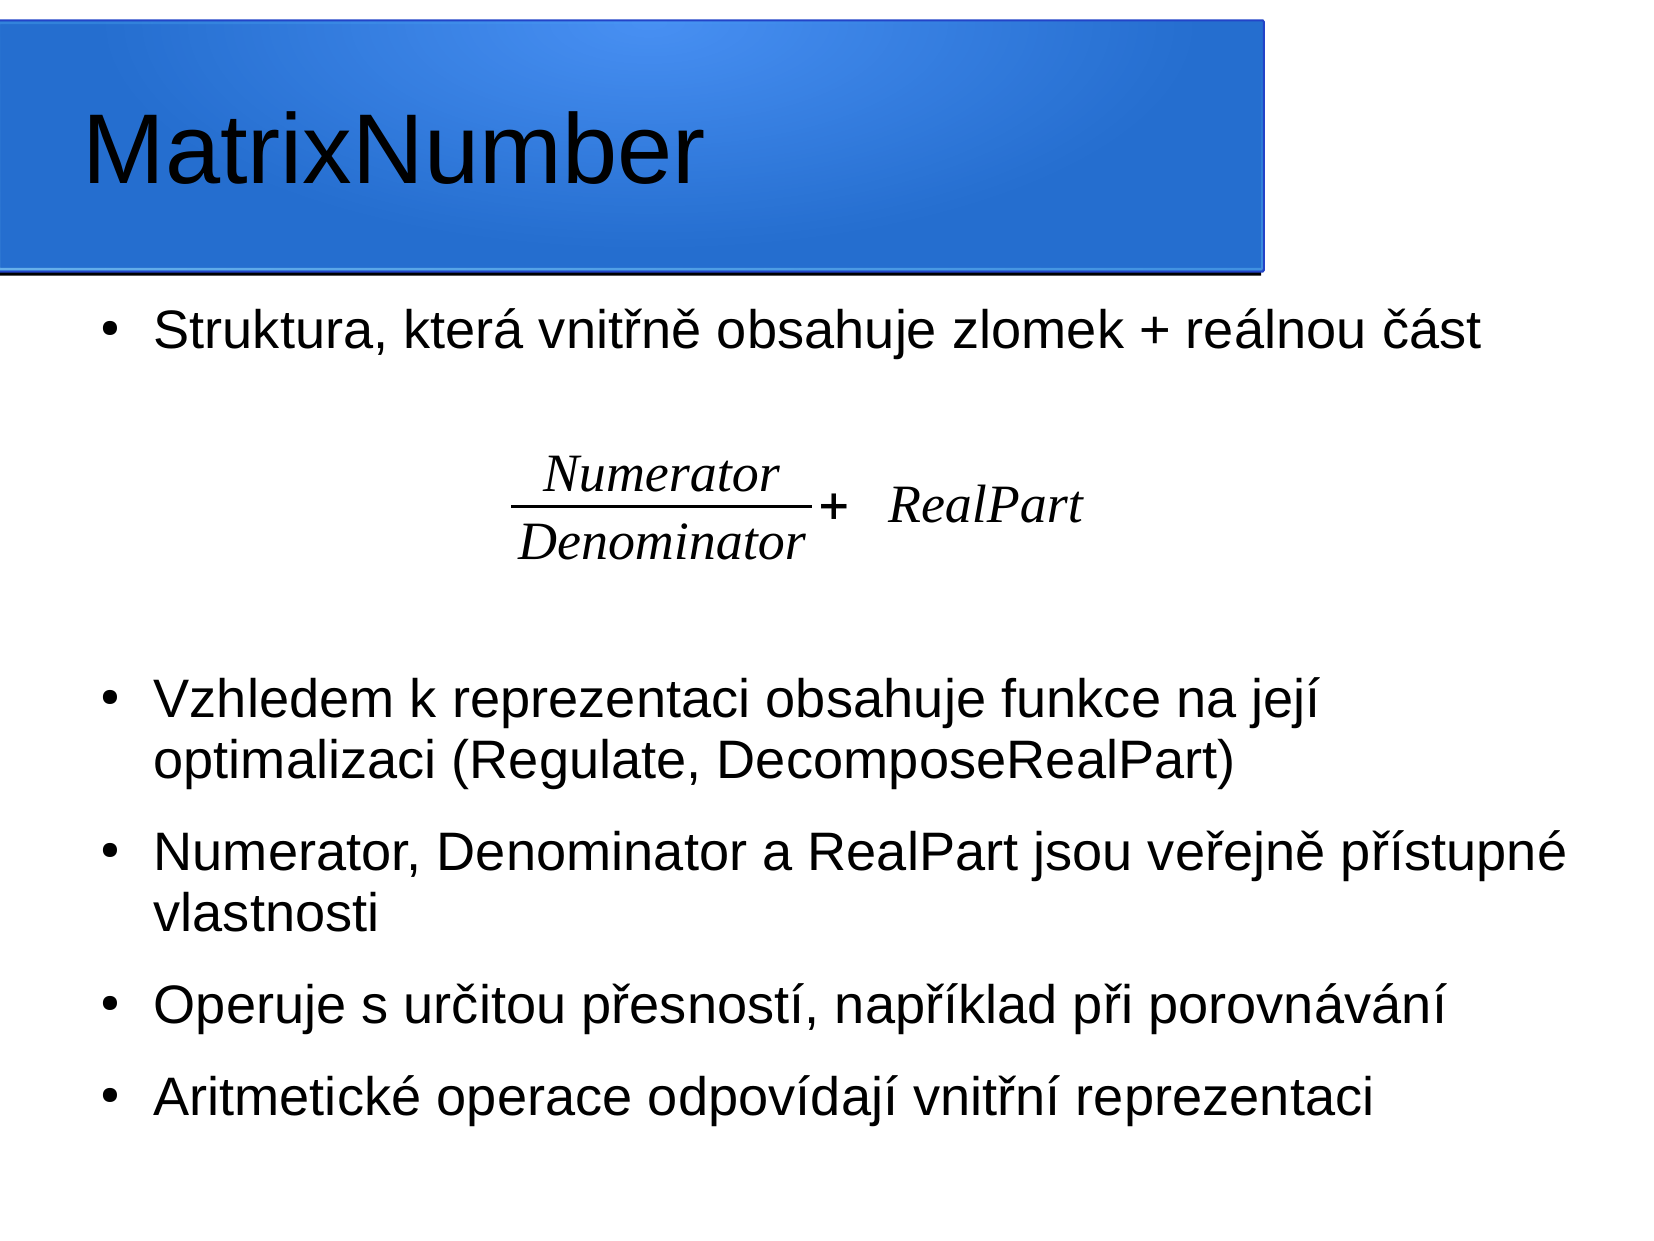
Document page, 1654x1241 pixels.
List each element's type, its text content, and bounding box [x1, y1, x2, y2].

title MatrixNumber [82, 47, 1235, 252]
chart [501, 442, 1093, 571]
list Struktura, která vnitřně obsahuje zlomek + reálnou část Vzhledem k reprezentaci obsahuje funkce na její optimalizaci (Regulate, DecomposeRealPart) Numerator, Denominator a RealPart jsou veřejně přístupné vlastnosti Operuje s určitou přesností, například při porovnávání Aritmetické operace odpovídají vnitřní reprezentaci [82, 299, 1571, 1182]
